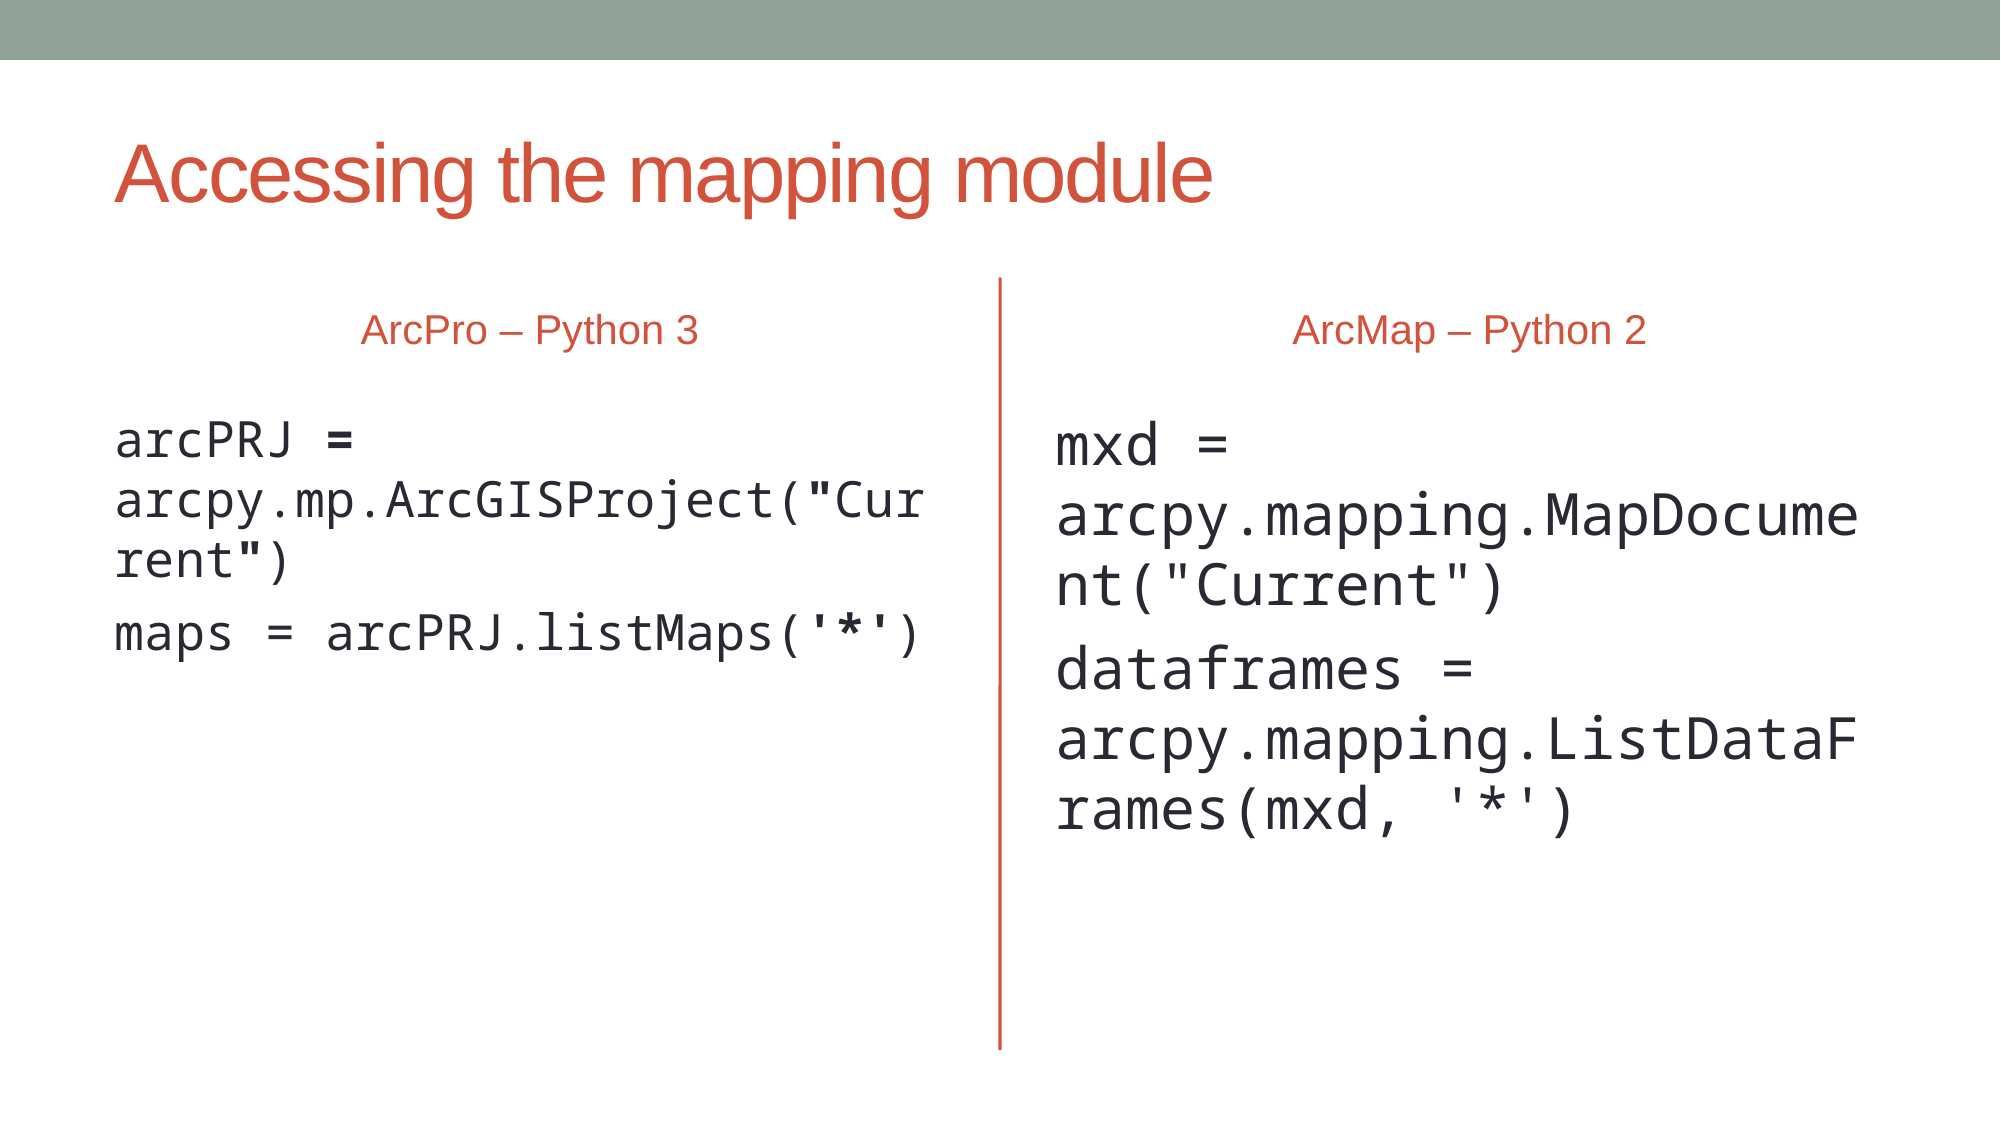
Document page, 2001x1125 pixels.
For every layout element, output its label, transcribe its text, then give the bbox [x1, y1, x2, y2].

list ArcPro – Python 3 [99, 275, 961, 380]
list arcPRJ = arcpy.mp.ArcGISProject("Current") maps = arcPRJ.listMaps('*') [99, 399, 961, 1049]
title Accessing the mapping module [99, 87, 1900, 251]
list ArcMap – Python 2 [1040, 275, 1901, 380]
list mxd = arcpy.mapping.MapDocument("Current") dataframes = arcpy.mapping.ListDataFrames(mxd, '*') [1040, 399, 1901, 1049]
